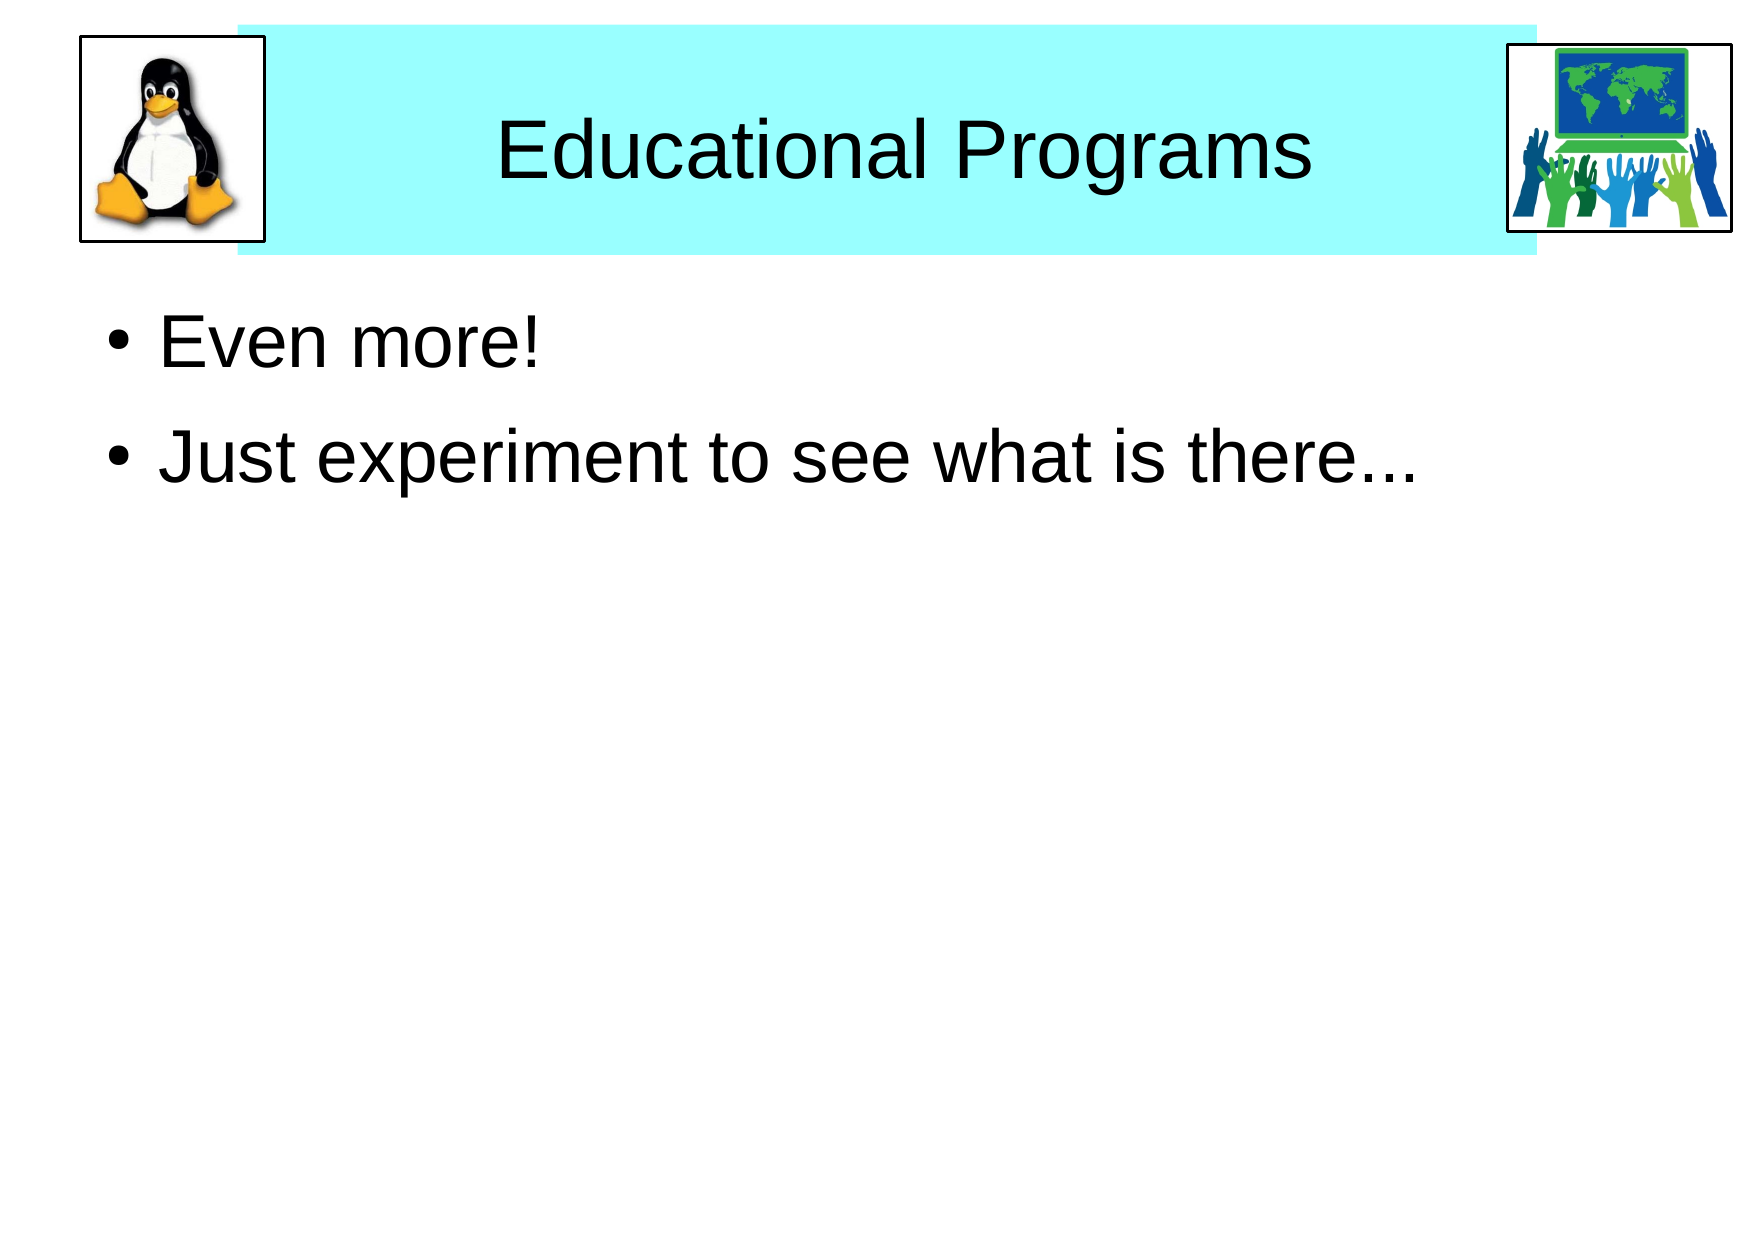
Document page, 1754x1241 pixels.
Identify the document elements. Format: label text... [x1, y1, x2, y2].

picture [82, 38, 263, 240]
title Educational Programs [294, 47, 1516, 252]
list Even more! Just experiment to see what is there... [87, 299, 1667, 1019]
picture [1509, 46, 1730, 230]
